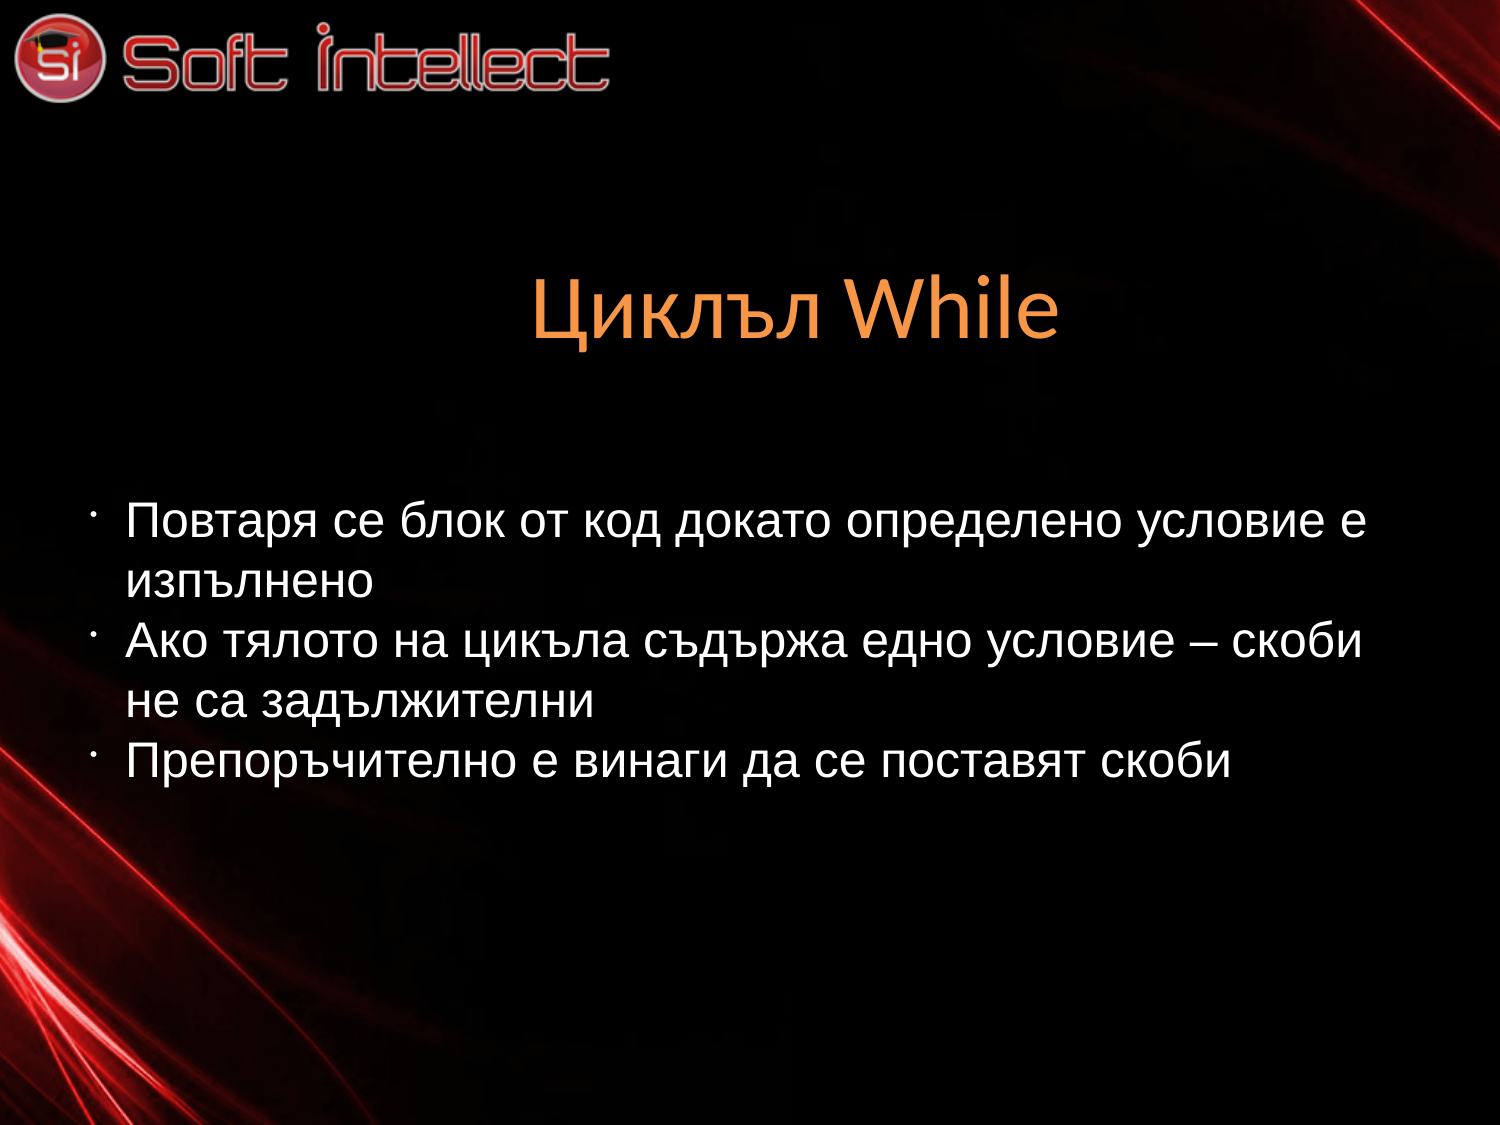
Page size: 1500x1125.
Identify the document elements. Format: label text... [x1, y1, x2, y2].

picture [0, 0, 1500, 1125]
text_box Повтаря се блок от код докато определено условие е изпълнено Ако тялото на цикъла съдържа едно условие – скоби не са задължителни Препоръчително е винаги да се поставят скоби [74, 479, 1425, 929]
text_box Циклъл While [158, 181, 1434, 423]
